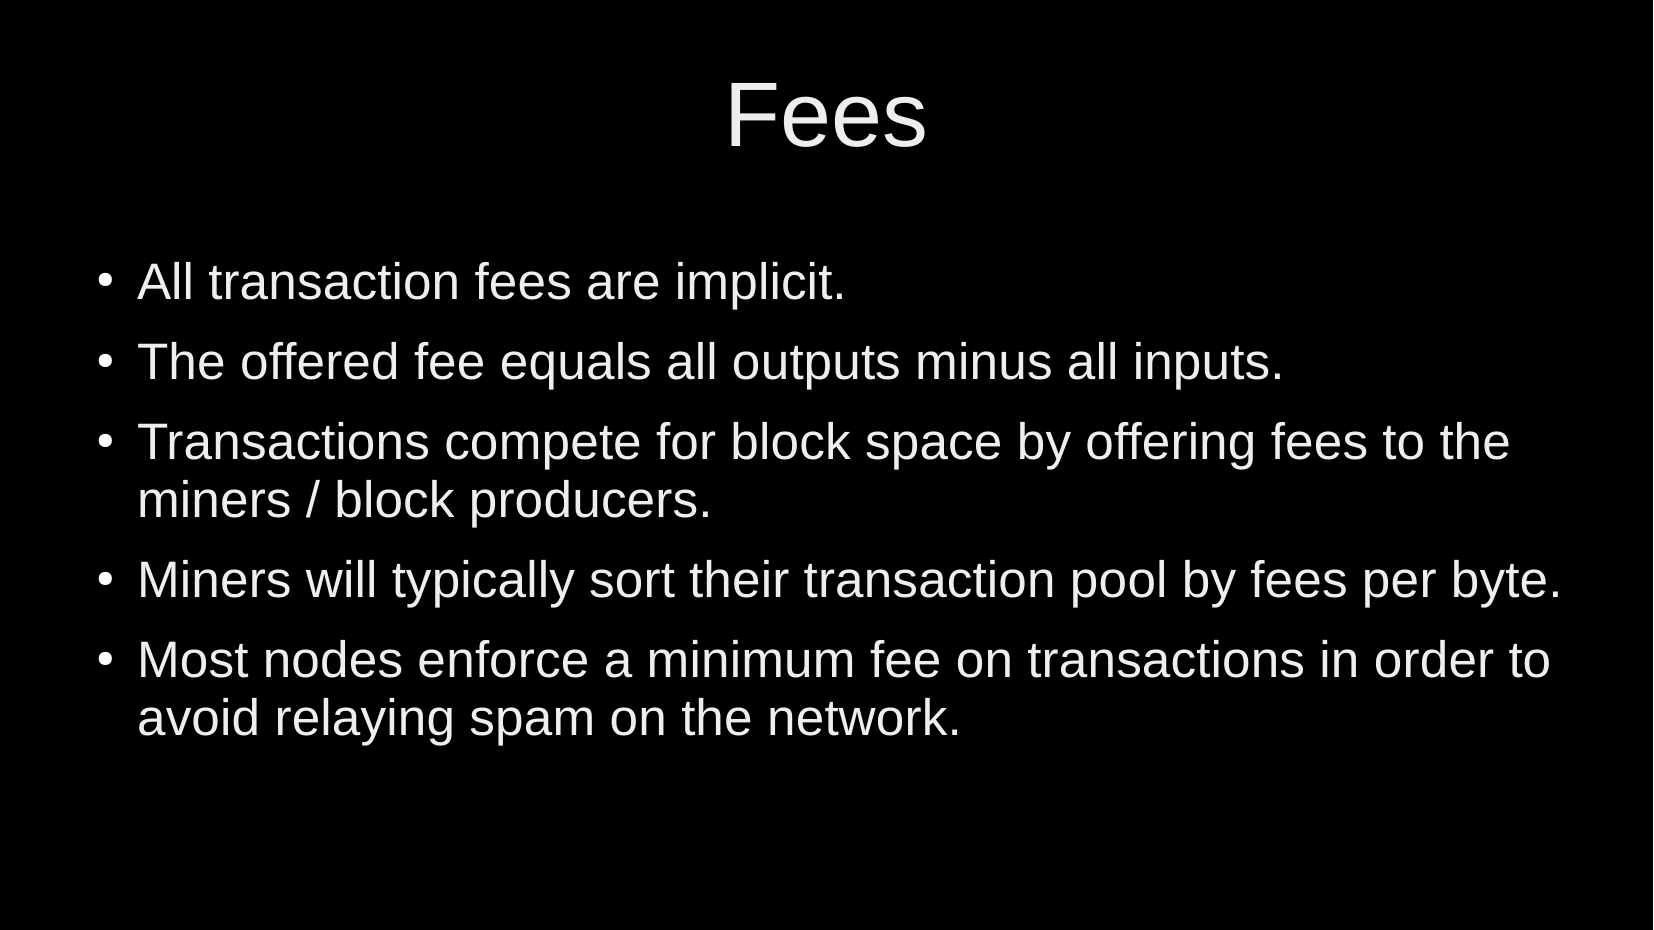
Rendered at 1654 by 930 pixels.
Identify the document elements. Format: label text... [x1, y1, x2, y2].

title Fees [82, 37, 1571, 193]
list All transaction fees are implicit. The offered fee equals all outputs minus all inputs. Transactions compete for block space by offering fees to the miners / block producers. Miners will typically sort their transaction pool by fees per byte. Most nodes enforce a minimum fee on transactions in order to avoid relaying spam on the network. [82, 252, 1571, 793]
